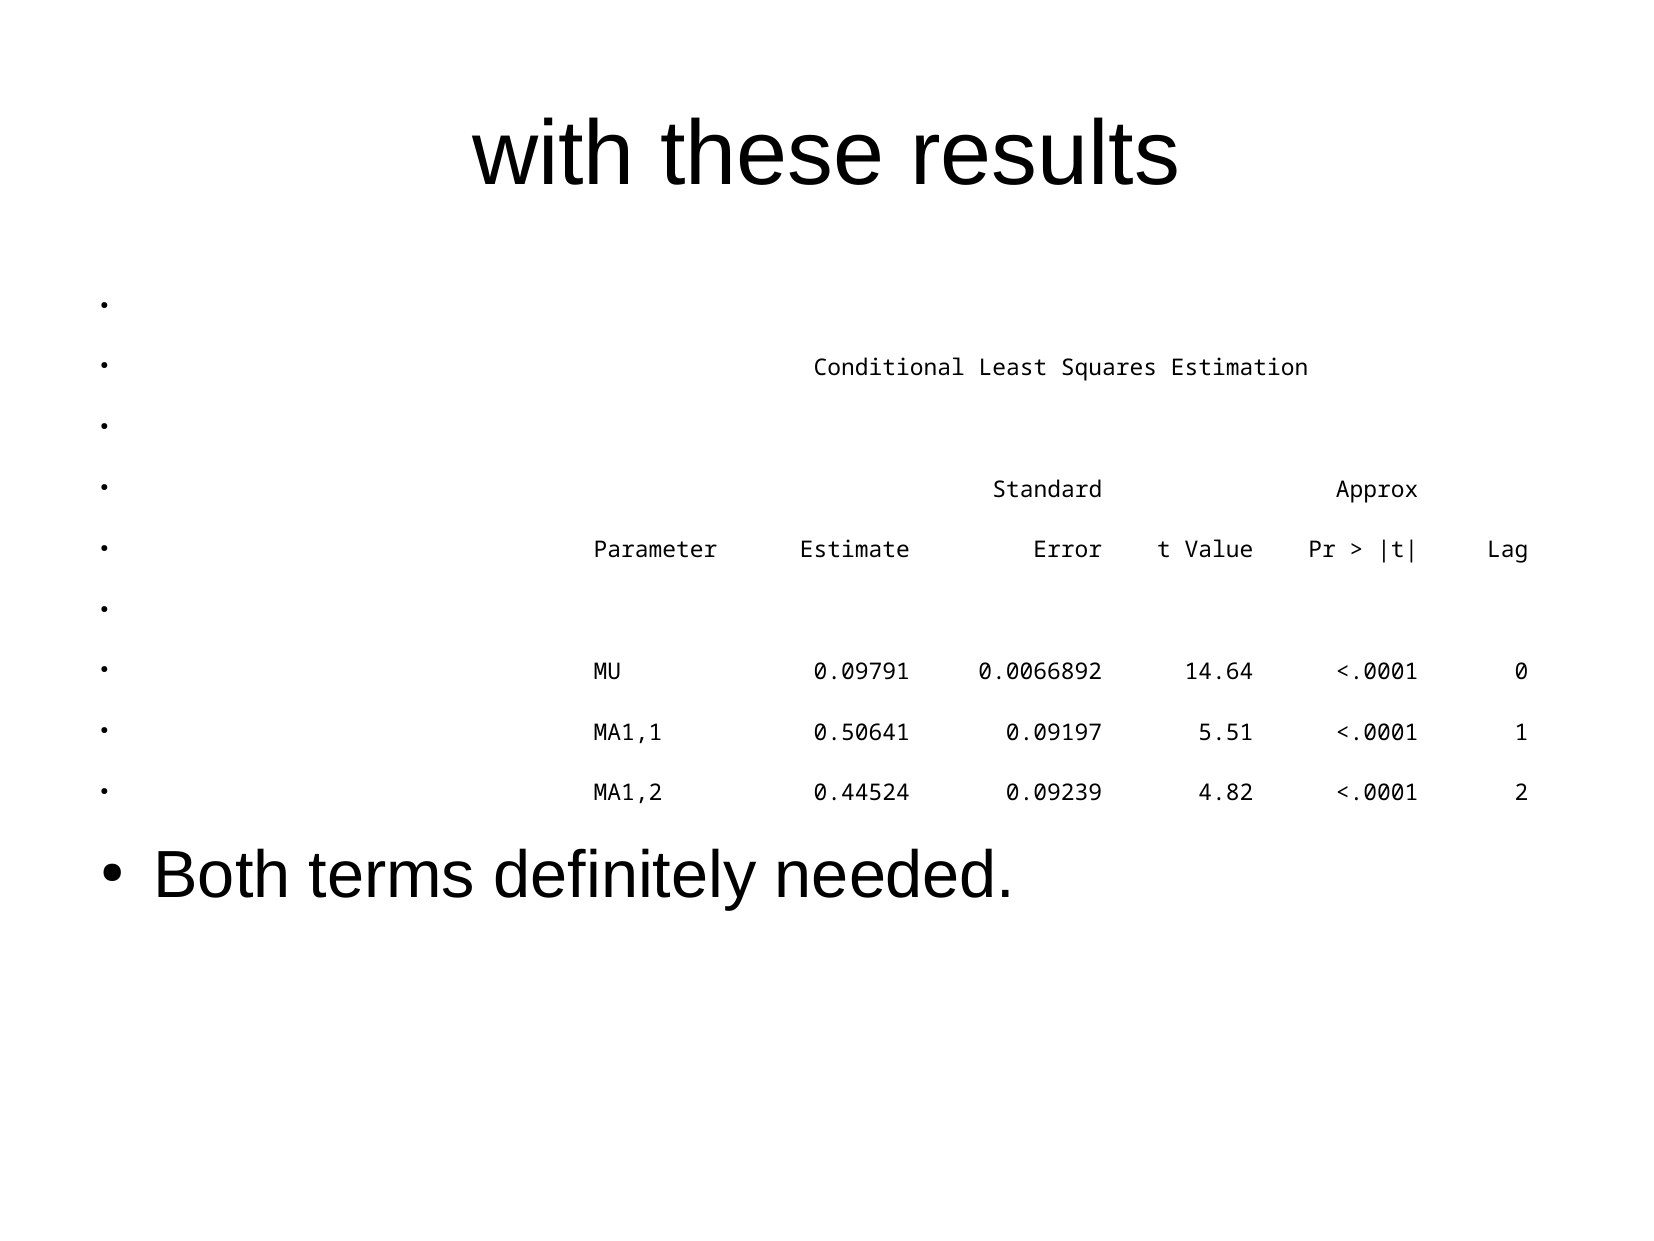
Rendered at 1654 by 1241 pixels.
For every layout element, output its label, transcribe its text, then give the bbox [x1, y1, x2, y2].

title with these results [82, 56, 1571, 250]
list Conditional Least Squares Estimation Standard Approx Parameter Estimate Error t Value Pr > |t| Lag MU 0.09791 0.0066892 14.64 <.0001 0 MA1,1 0.50641 0.09197 5.51 <.0001 1 MA1,2 0.44524 0.09239 4.82 <.0001 2 Both terms definitely needed. [82, 290, 1571, 1109]
